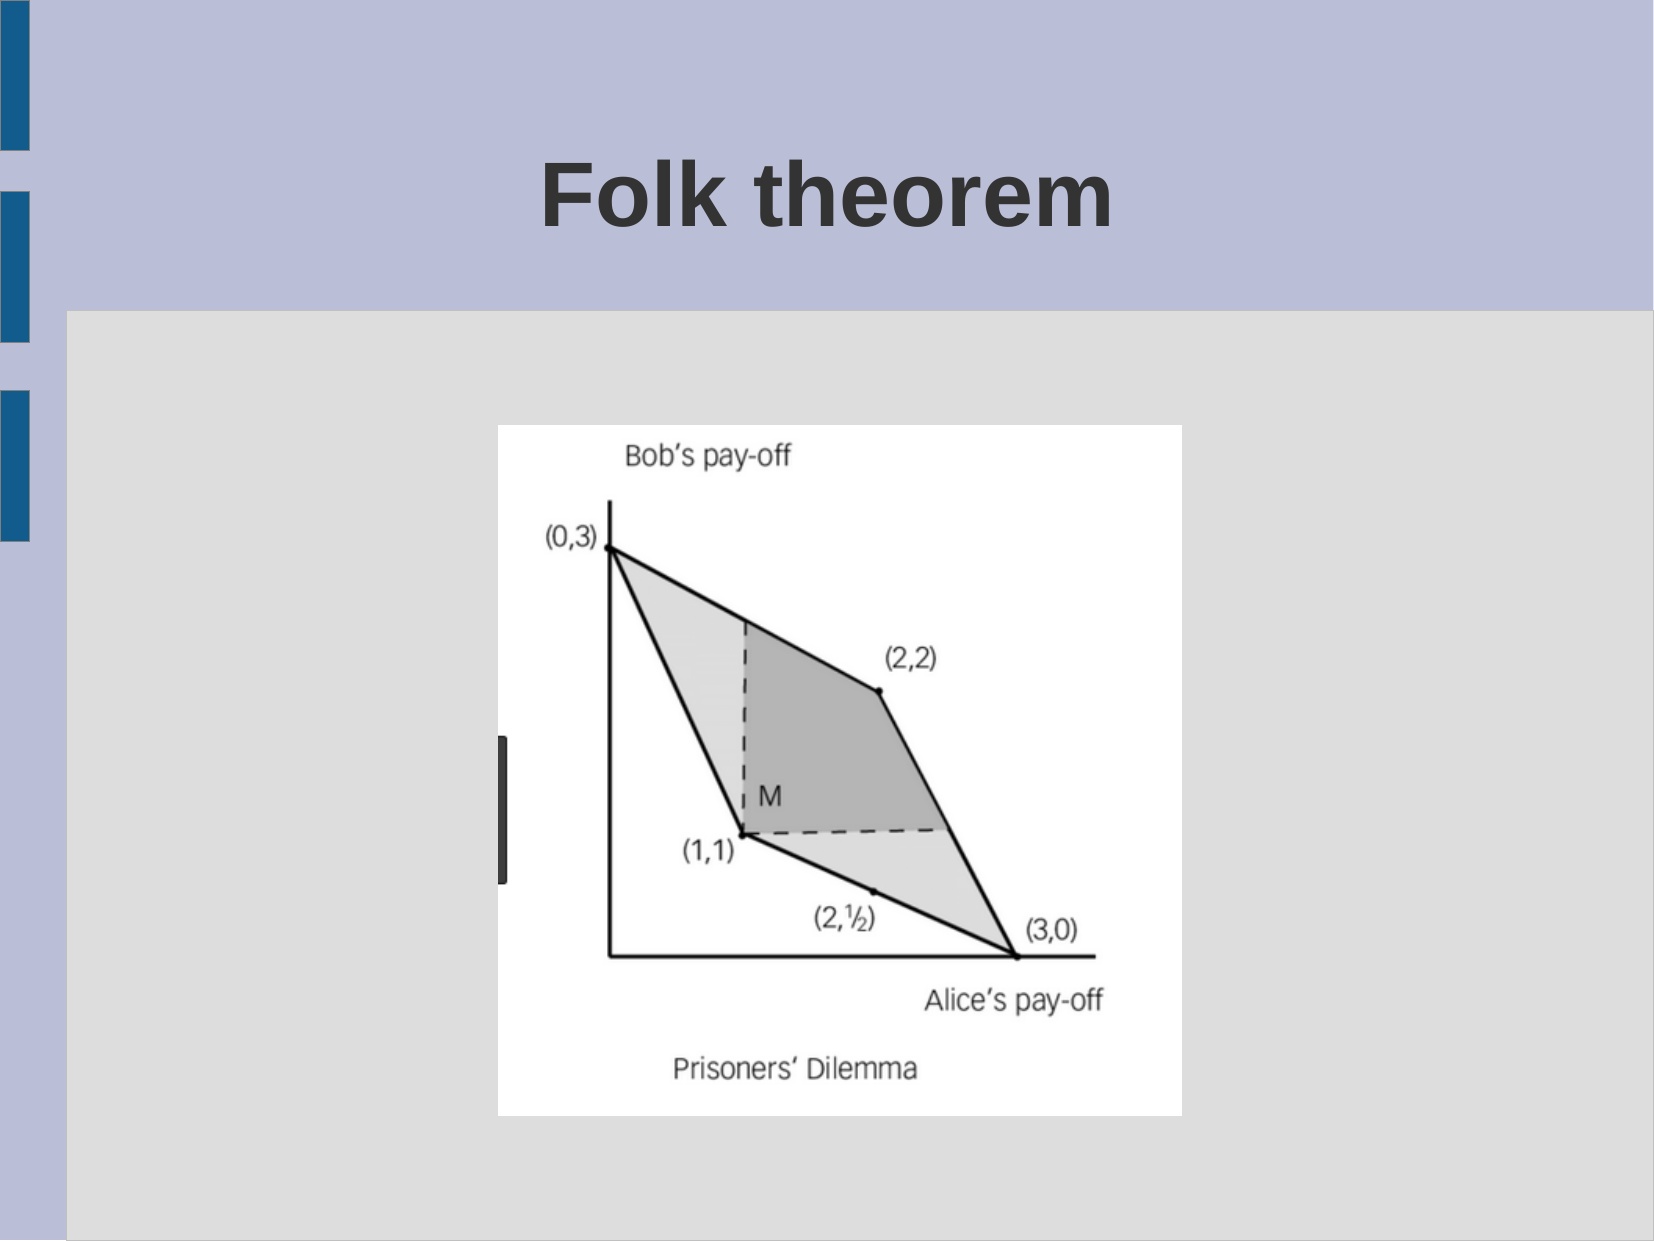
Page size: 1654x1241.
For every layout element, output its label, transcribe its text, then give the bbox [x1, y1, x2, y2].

title Folk theorem [121, 91, 1534, 299]
picture [498, 425, 1182, 1116]
